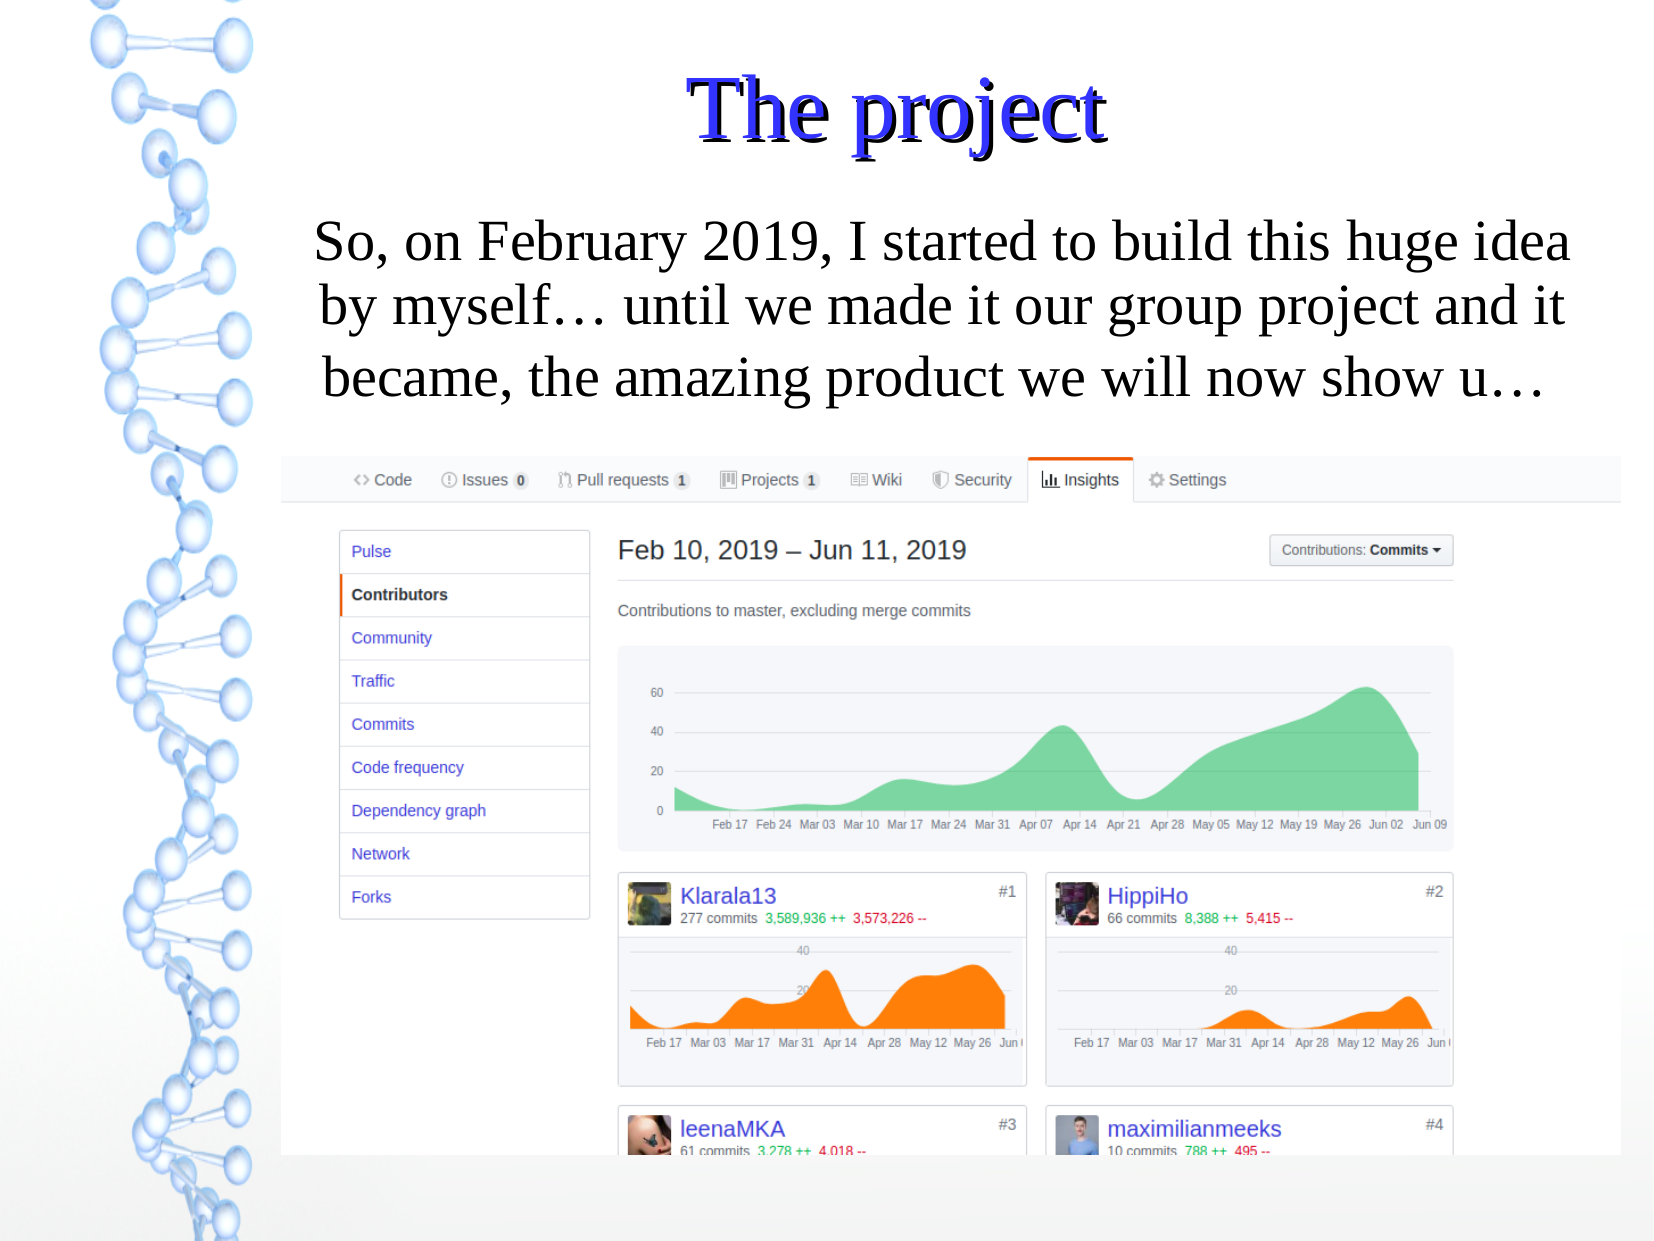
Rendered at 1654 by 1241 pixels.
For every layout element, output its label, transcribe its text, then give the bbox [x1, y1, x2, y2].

picture [0, 0, 1654, 1241]
title The project [231, 5, 1561, 211]
subtitle So, on February 2019, I started to build this huge idea by myself… until we made it our group project and it became, the amazing product we will now show u… [295, 184, 1591, 436]
